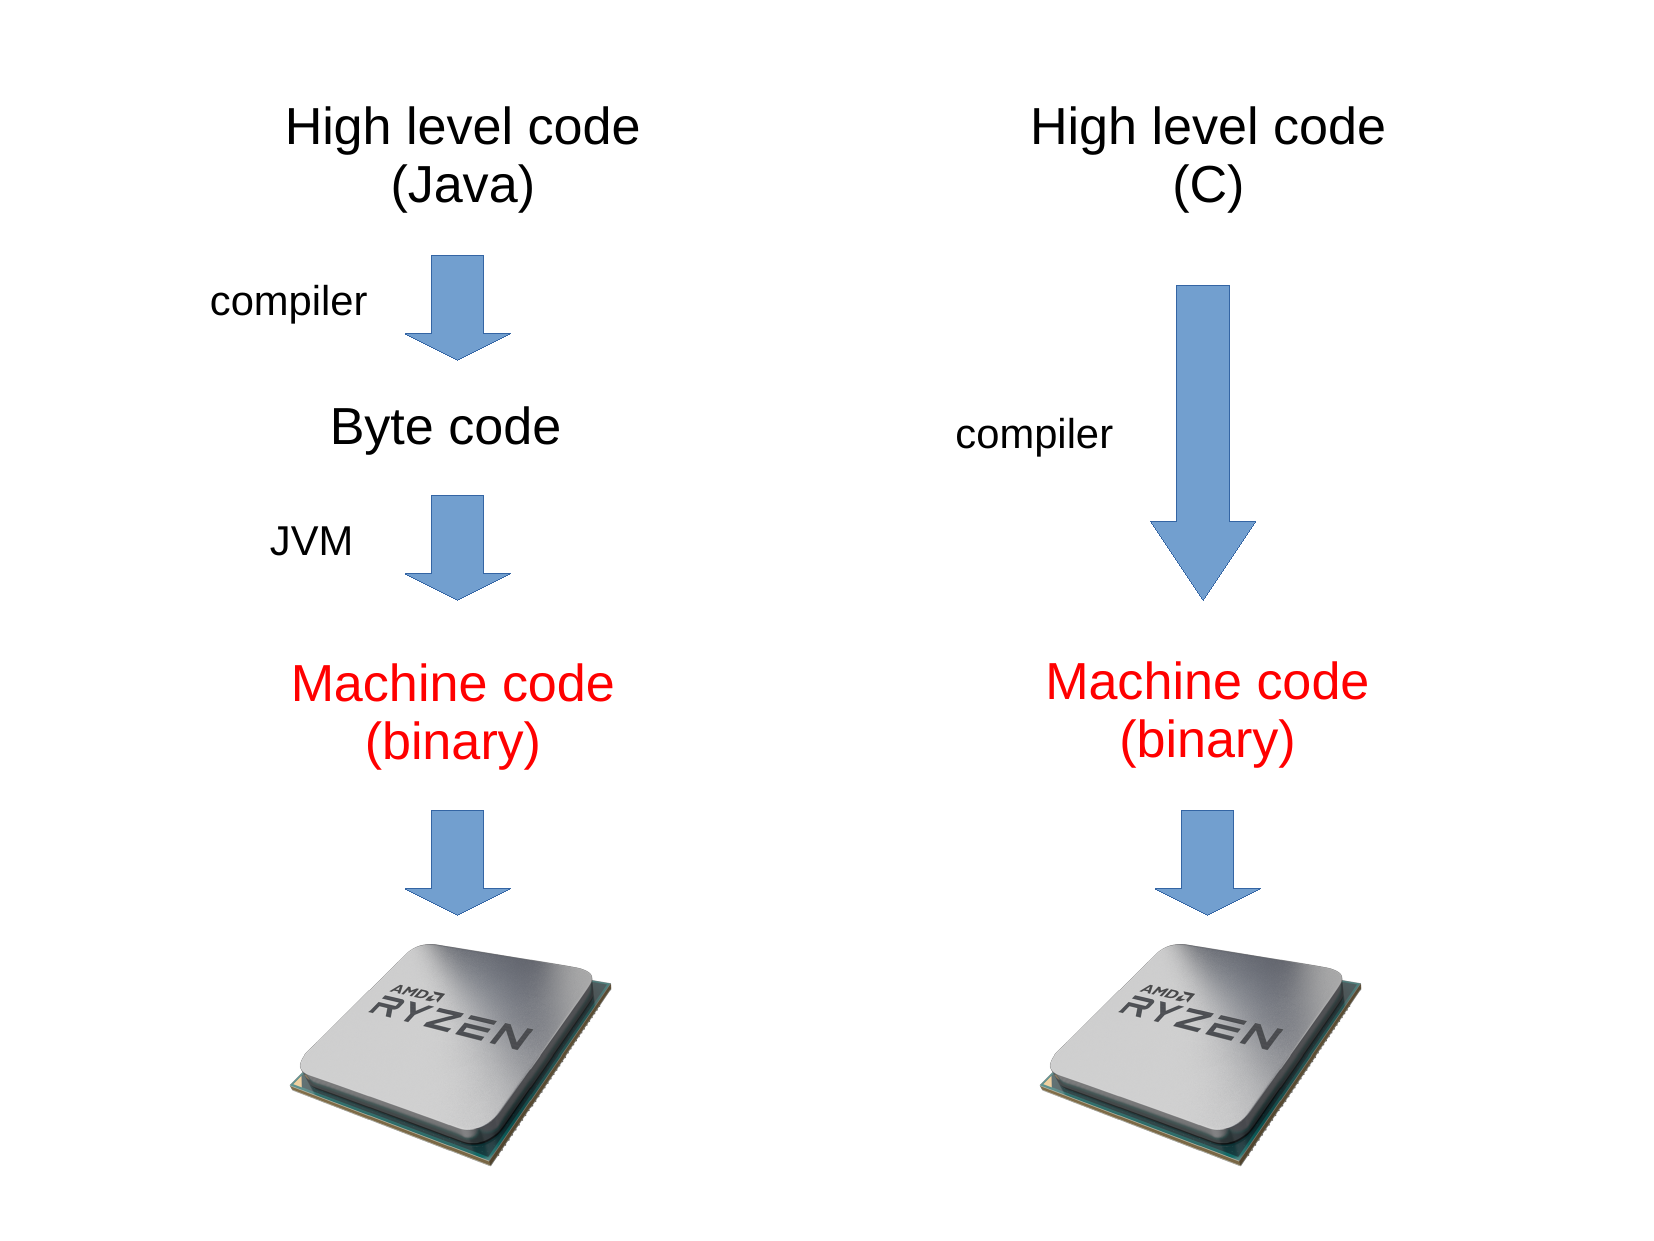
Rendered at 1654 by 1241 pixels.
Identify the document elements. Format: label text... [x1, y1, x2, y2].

text_box compiler [940, 403, 1151, 466]
text_box Machine code (binary) [1030, 645, 1385, 776]
text_box Machine code (binary) [276, 647, 631, 778]
text_box [1155, 810, 1261, 916]
text_box JVM [255, 510, 376, 572]
text_box [1150, 285, 1256, 601]
text_box [405, 255, 511, 361]
text_box [405, 495, 511, 601]
text_box High level code (Java) [270, 90, 656, 221]
text_box compiler [195, 270, 406, 332]
picture [958, 940, 1441, 1171]
text_box Byte code [315, 390, 577, 463]
text_box [405, 810, 511, 916]
picture [208, 940, 691, 1171]
text_box High level code (C) [1015, 90, 1402, 221]
